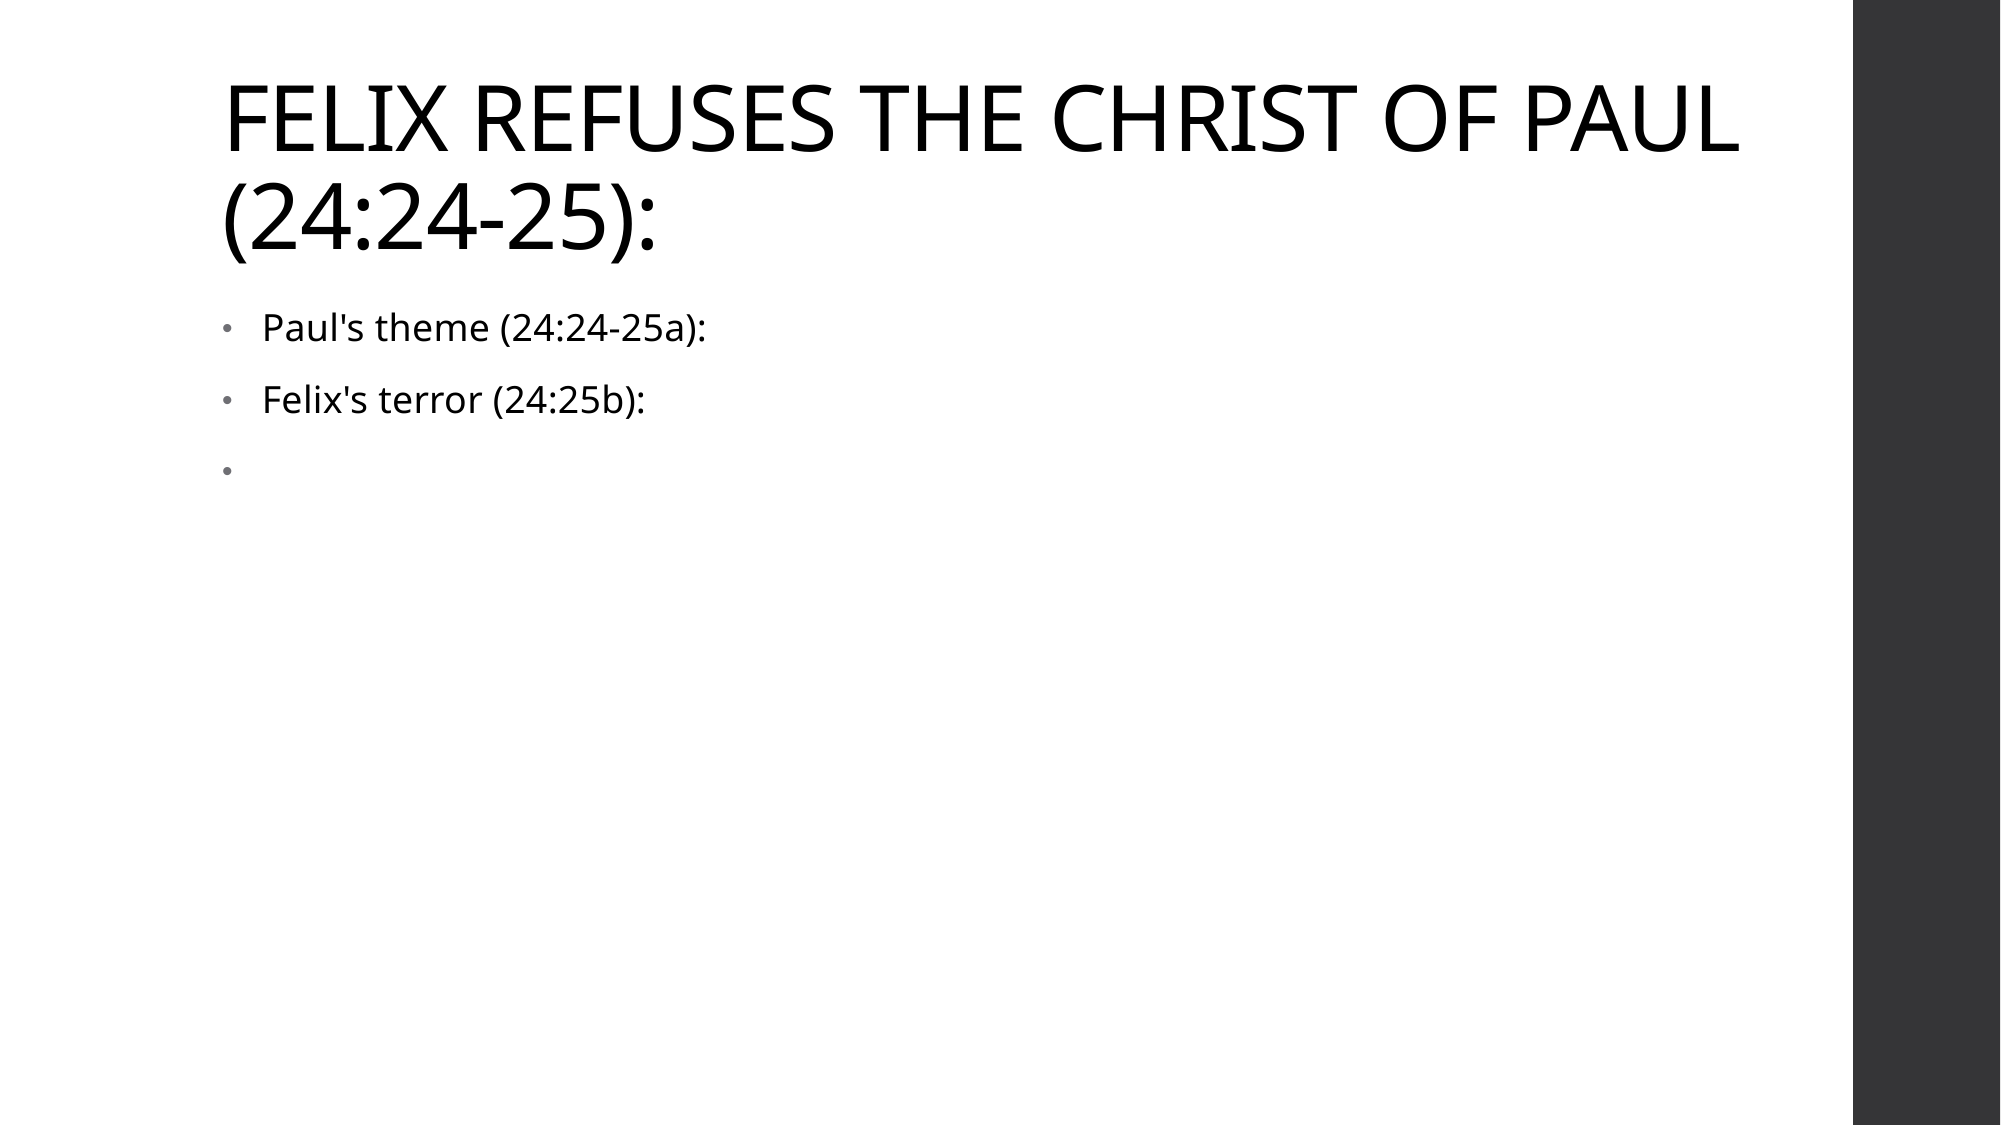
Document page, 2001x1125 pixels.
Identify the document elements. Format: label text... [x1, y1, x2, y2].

list Paul's theme (24:24-25a): Felix's terror (24:25b): [206, 299, 1617, 1014]
title FELIX REFUSES THE CHRIST OF PAUL (24:24-25): [206, 60, 1797, 278]
